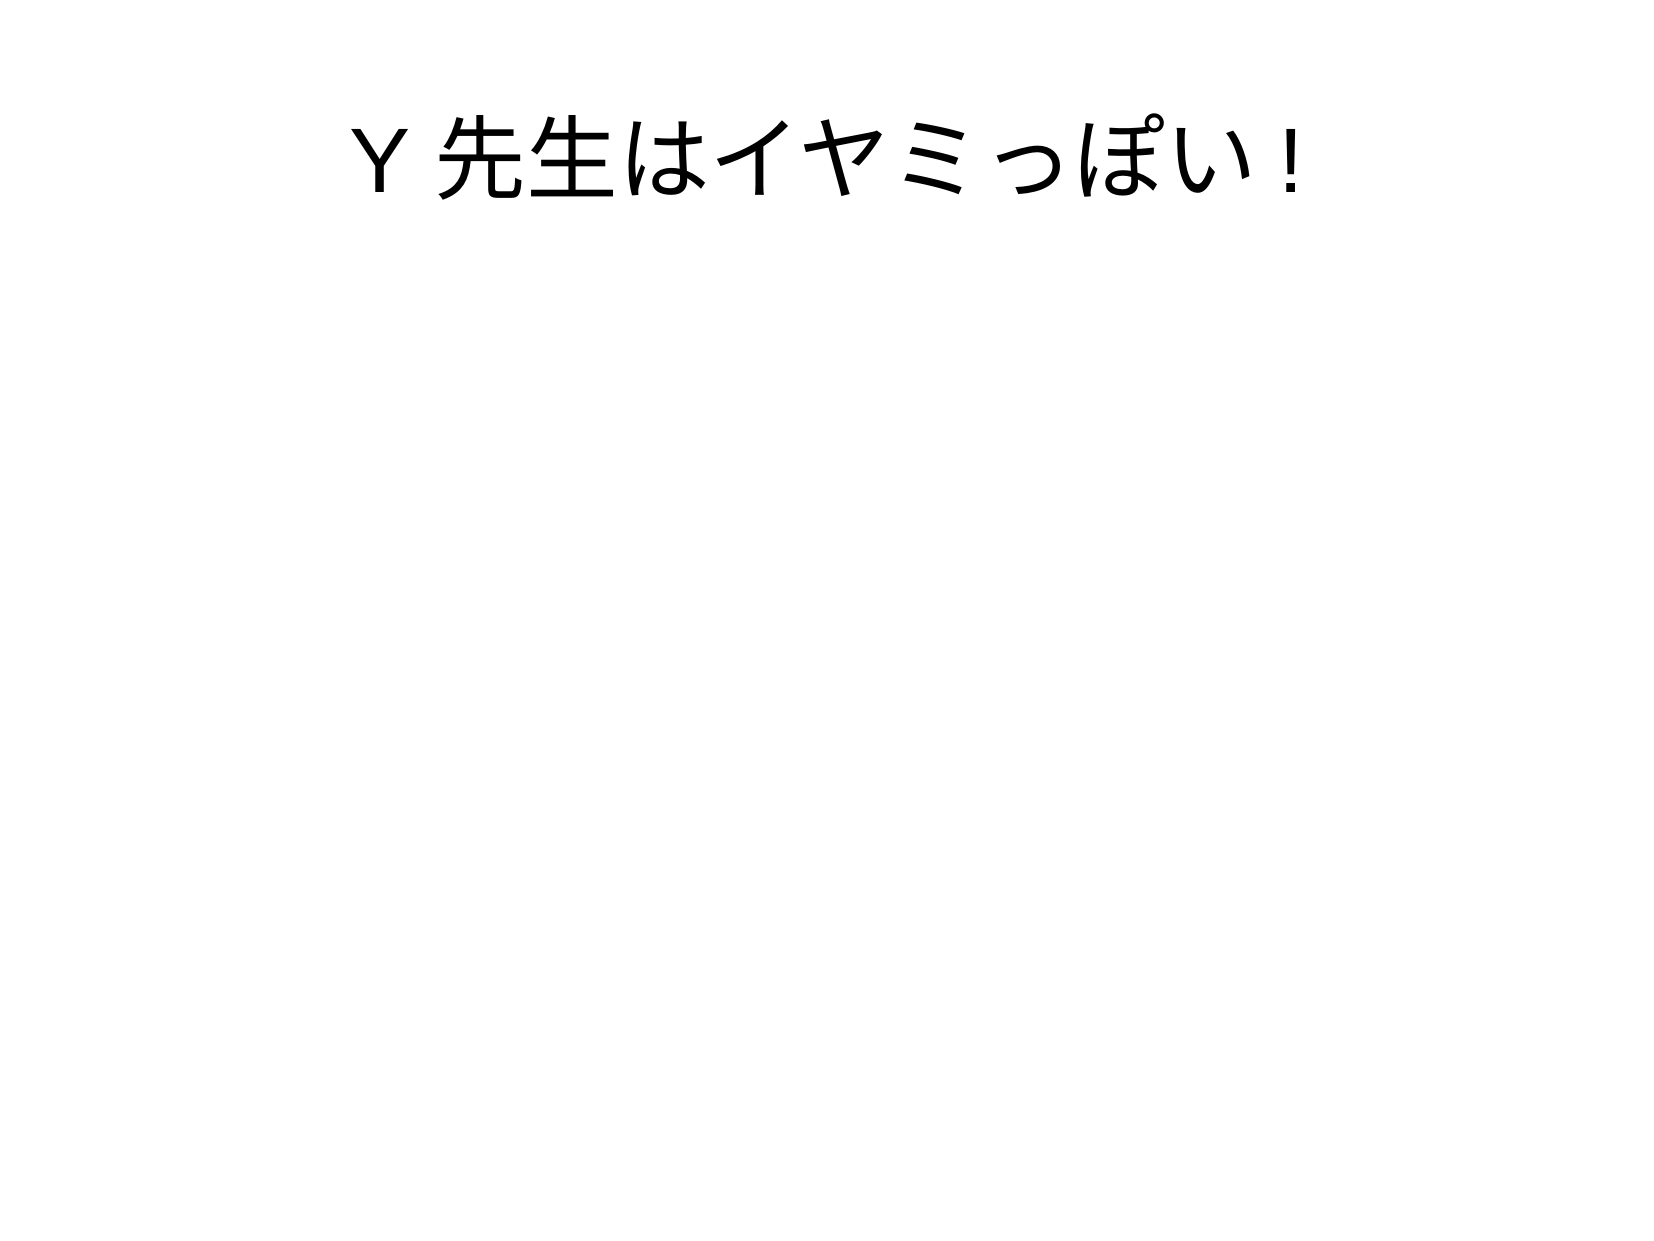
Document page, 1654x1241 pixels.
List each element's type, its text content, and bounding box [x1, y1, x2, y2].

title Y 先生はイヤミっぽい ! [82, 49, 1571, 257]
